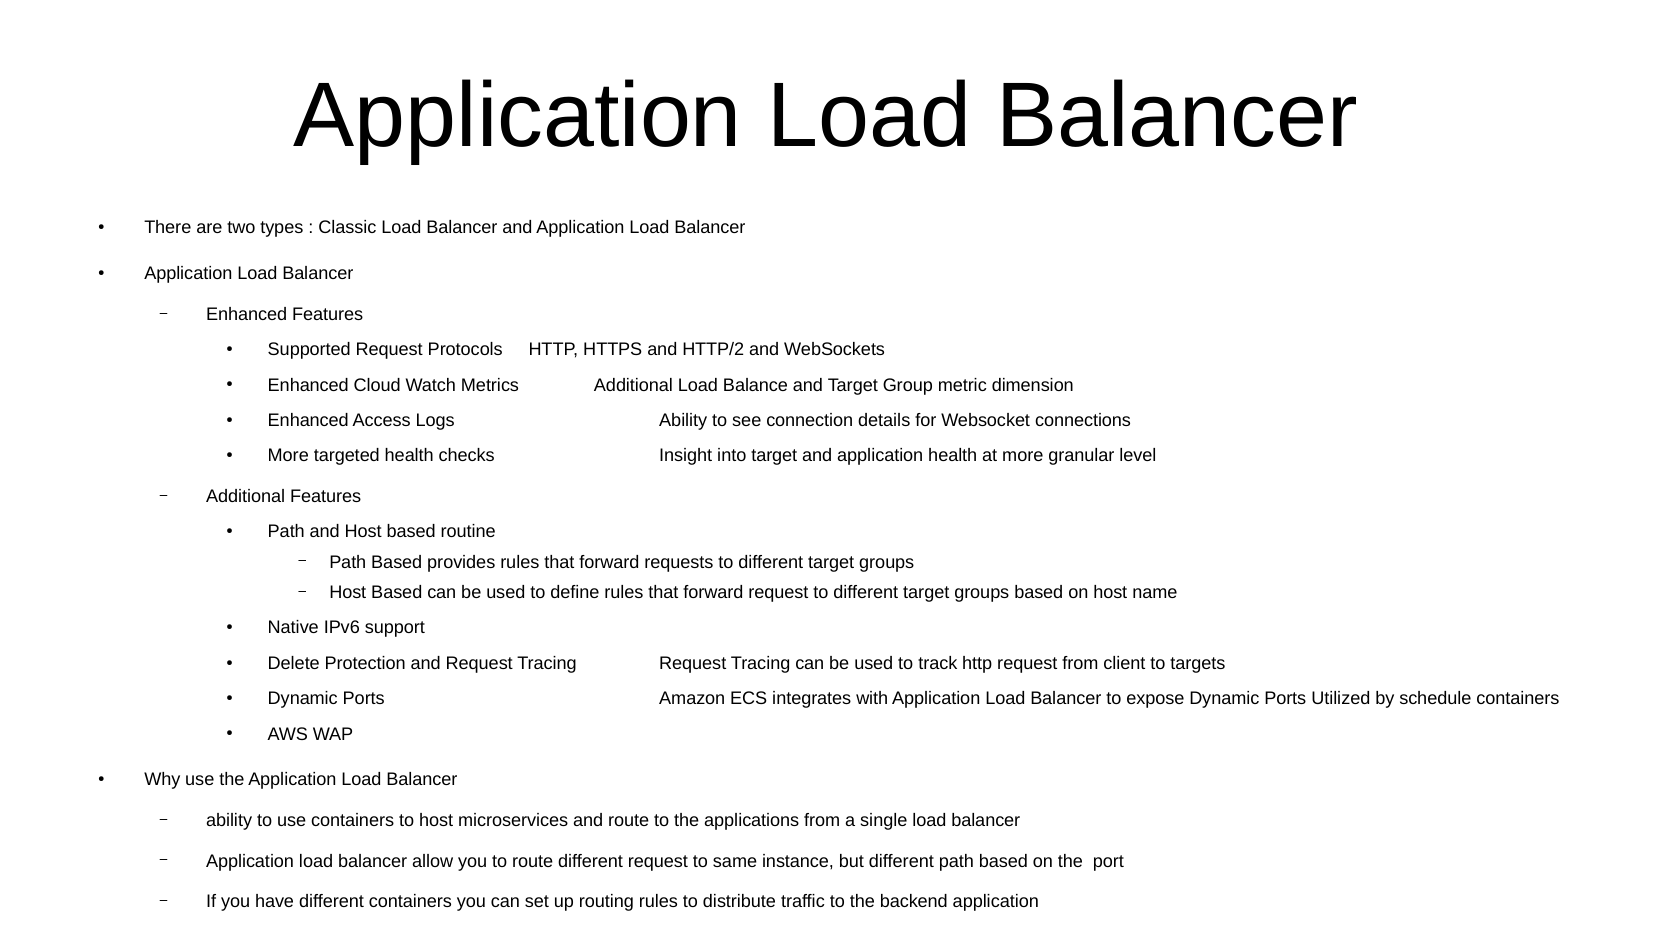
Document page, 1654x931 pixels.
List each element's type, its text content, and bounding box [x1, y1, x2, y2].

list There are two types : Classic Load Balancer and Application Load Balancer Application Load Balancer Enhanced Features Supported Request Protocols HTTP, HTTPS and HTTP/2 and WebSockets Enhanced Cloud Watch Metrics Additional Load Balance and Target Group metric dimension Enhanced Access Logs Ability to see connection details for Websocket connections More targeted health checks Insight into target and application health at more granular level Additional Features Path and Host based routine Path Based provides rules that forward requests to different target groups Host Based can be used to define rules that forward request to different target groups based on host name Native IPv6 support Delete Protection and Request Tracing Request Tracing can be used to track http request from client to targets Dynamic Ports Amazon ECS integrates with Application Load Balancer to expose Dynamic Ports Utilized by schedule containers AWS WAP Why use the Application Load Balancer ability to use containers to host microservices and route to the applications from a single load balancer Application load balancer allow you to route different request to same instance, but different path based on the port If you have different containers you can set up routing rules to distribute traffic to the backend application [82, 217, 1636, 916]
title Application Load Balancer [82, 37, 1571, 193]
